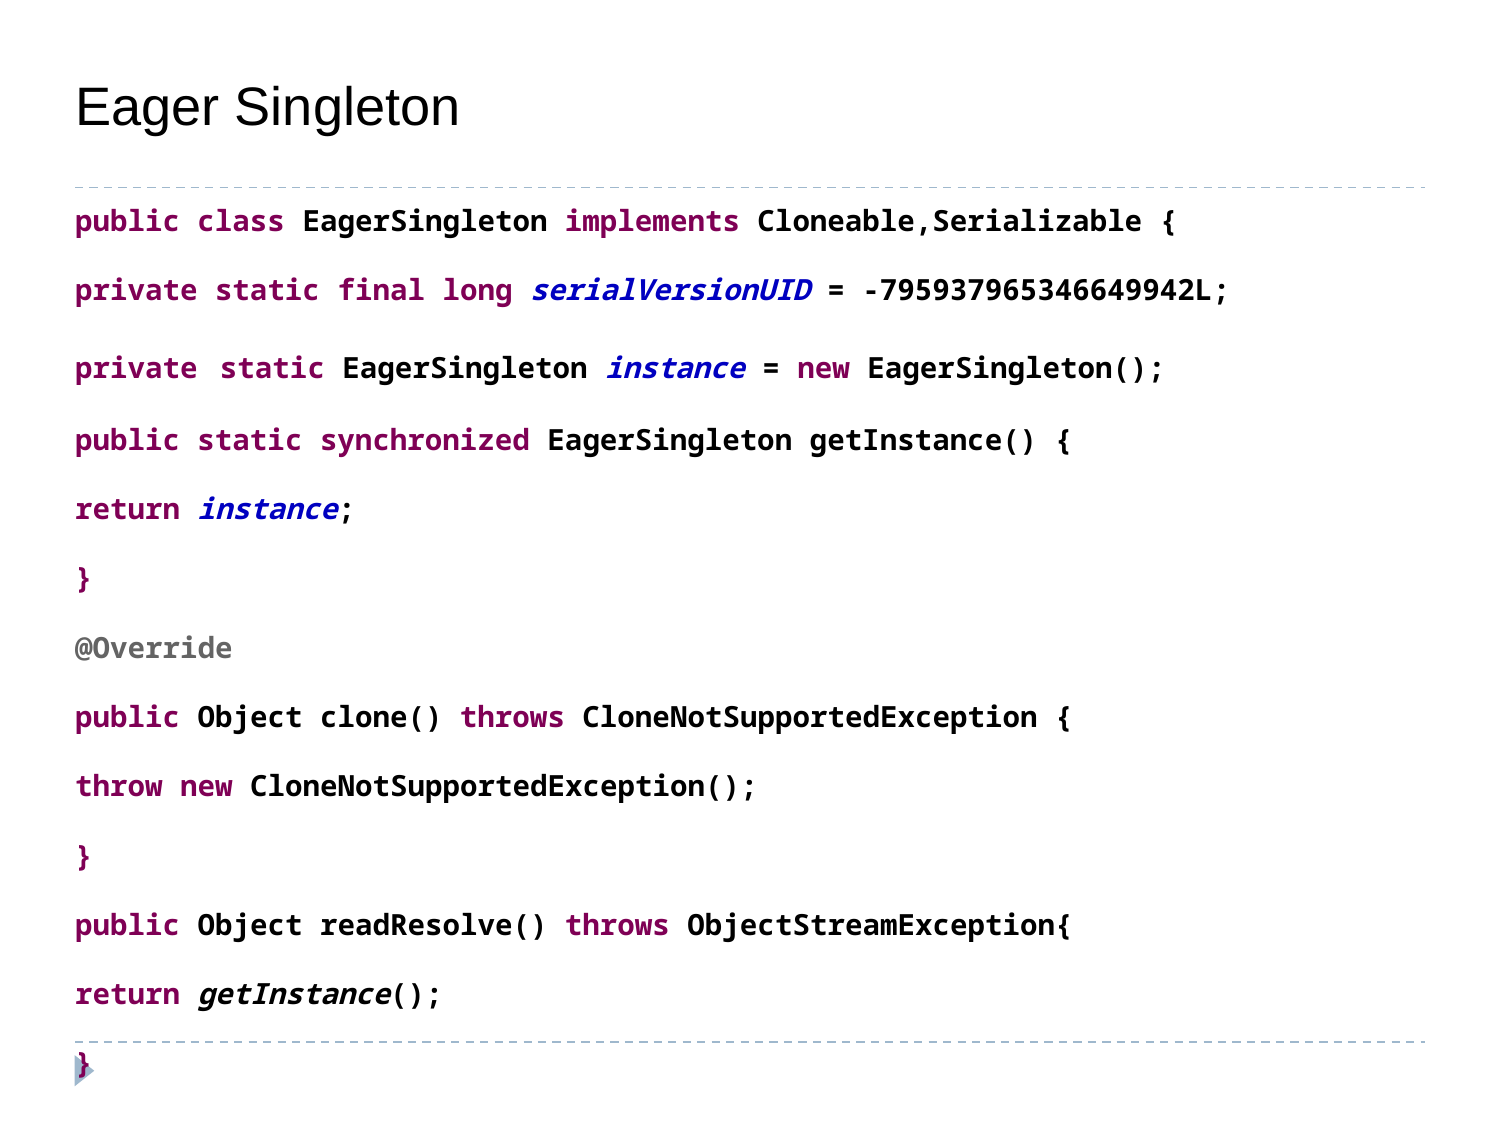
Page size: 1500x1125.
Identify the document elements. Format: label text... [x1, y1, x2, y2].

title Eager Singleton [75, 24, 1425, 188]
list public class EagerSingleton implements Cloneable,Serializable { private static final long serialVersionUID = -795937965346649942L; private static EagerSingleton instance = new EagerSingleton(); public static synchronized EagerSingleton getInstance() { return instance; } @Override public Object clone() throws CloneNotSupportedException { throw new CloneNotSupportedException(); } public Object readResolve() throws ObjectStreamException{ return getInstance(); } [75, 200, 1425, 1010]
